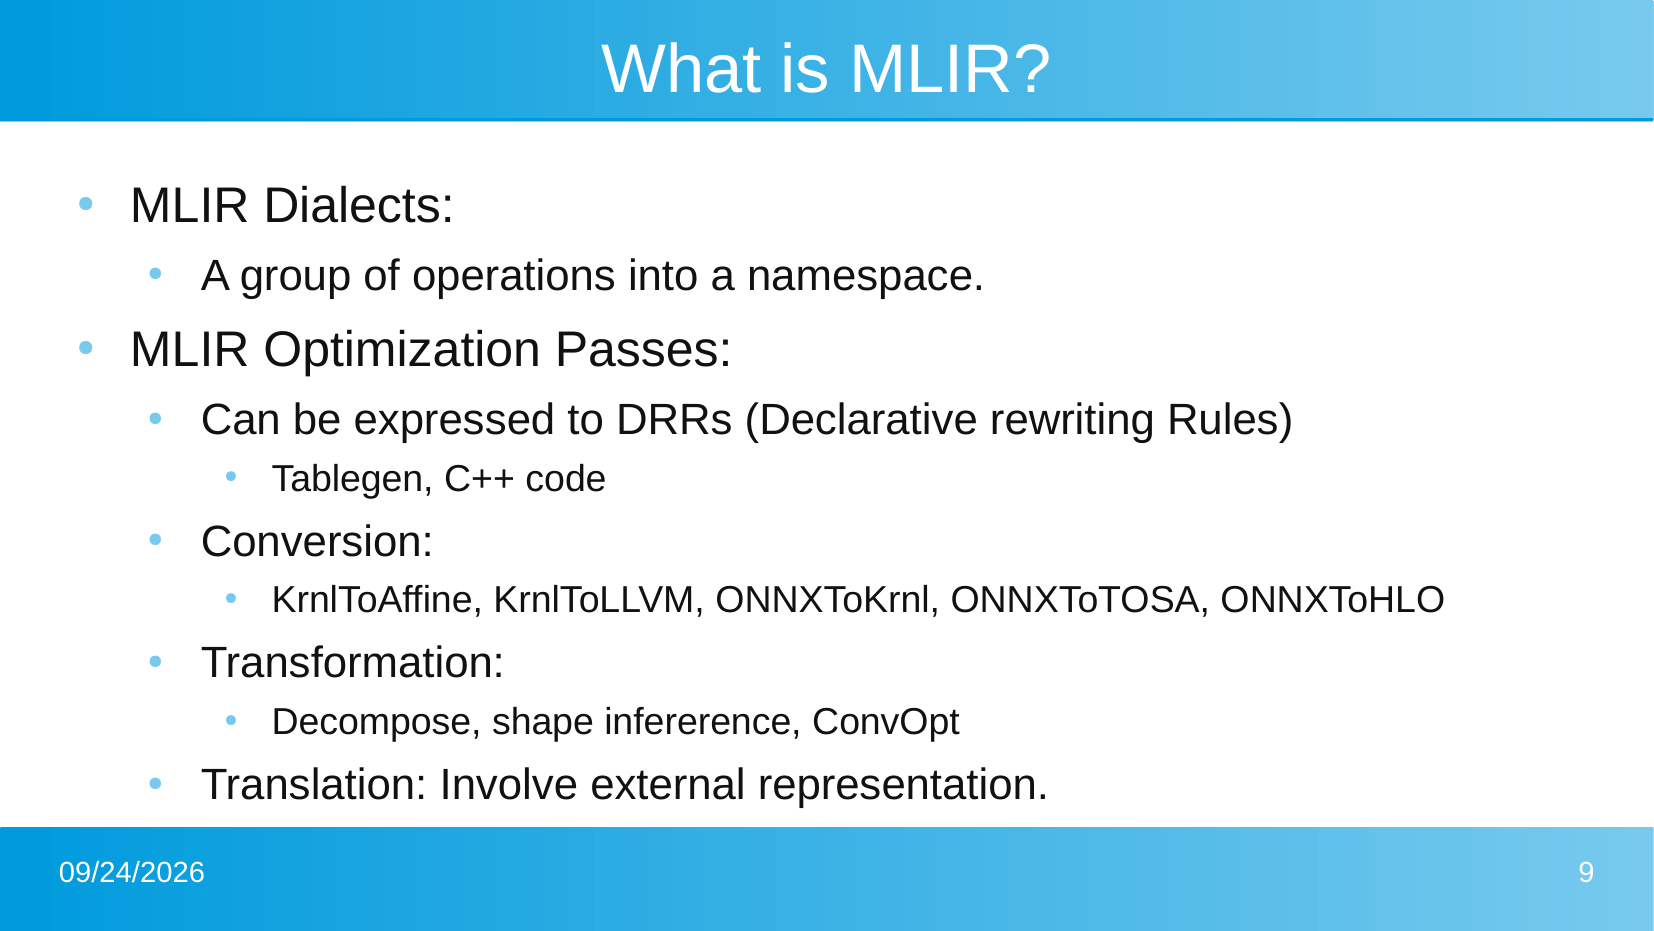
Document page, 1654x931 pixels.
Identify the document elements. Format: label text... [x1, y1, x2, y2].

title What is MLIR? [59, 29, 1595, 108]
list MLIR Dialects: A group of operations into a namespace. MLIR Optimization Passes: Can be expressed to DRRs (Declarative rewriting Rules) Tablegen, C++ code Conversion: KrnlToAffine, KrnlToLLVM, ONNXToKrnl, ONNXToTOSA, ONNXToHLO Transformation: Decompose, shape infererence, ConvOpt Translation: Involve external representation. [59, 177, 1595, 768]
